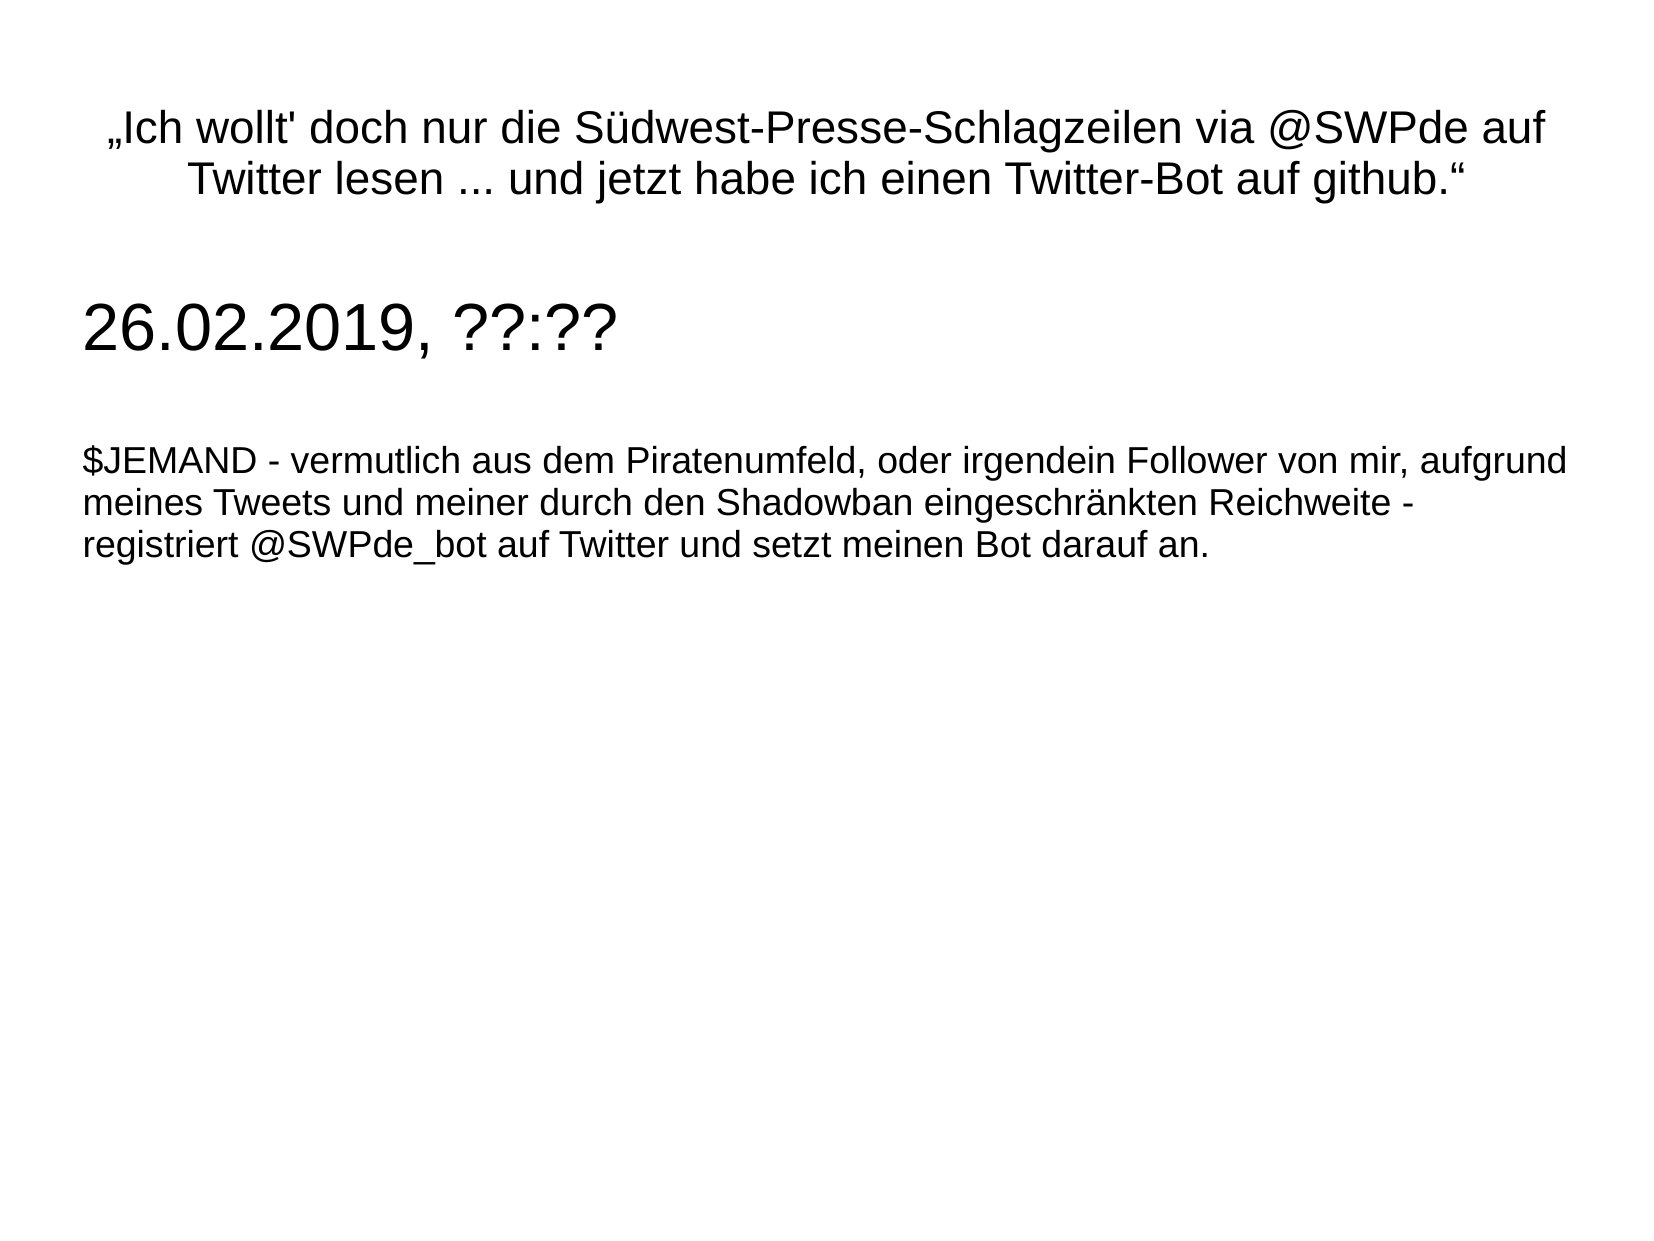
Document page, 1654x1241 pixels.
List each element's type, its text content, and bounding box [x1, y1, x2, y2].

title „Ich wollt' doch nur die Südwest-Presse-Schlagzeilen via @SWPde auf Twitter lesen ... und jetzt habe ich einen Twitter-Bot auf github.“ [82, 49, 1571, 257]
subtitle 26.02.2019, ??:?? $JEMAND - vermutlich aus dem Piratenumfeld, oder irgendein Follower von mir, aufgrund meines Tweets und meiner durch den Shadowban eingeschränkten Reichweite - registriert @SWPde_bot auf Twitter und setzt meinen Bot darauf an. [82, 290, 1571, 1010]
